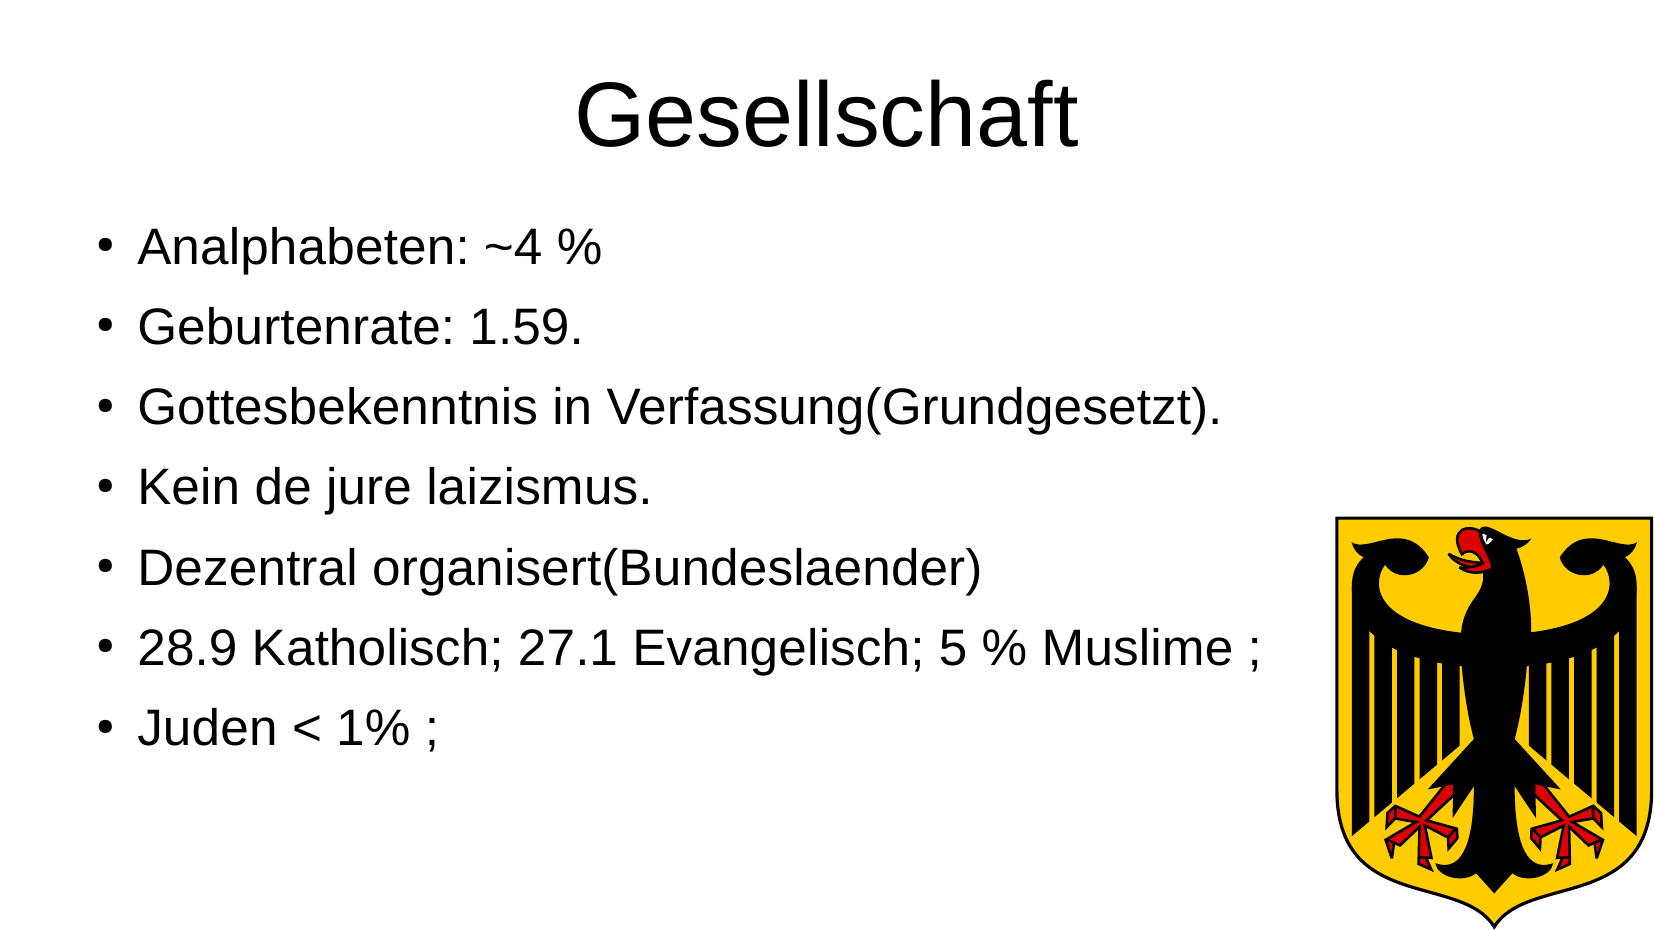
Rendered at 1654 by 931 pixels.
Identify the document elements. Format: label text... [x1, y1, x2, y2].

list Analphabeten: ~4 % Geburtenrate: 1.59. Gottesbekenntnis in Verfassung(Grundgesetzt). Kein de jure laizismus. Dezentral organisert(Bundeslaender) 28.9 Katholisch; 27.1 Evangelisch; 5 % Muslime ; Juden < 1% ; [82, 217, 1571, 758]
picture [1335, 516, 1654, 931]
title Gesellschaft [82, 37, 1571, 193]
